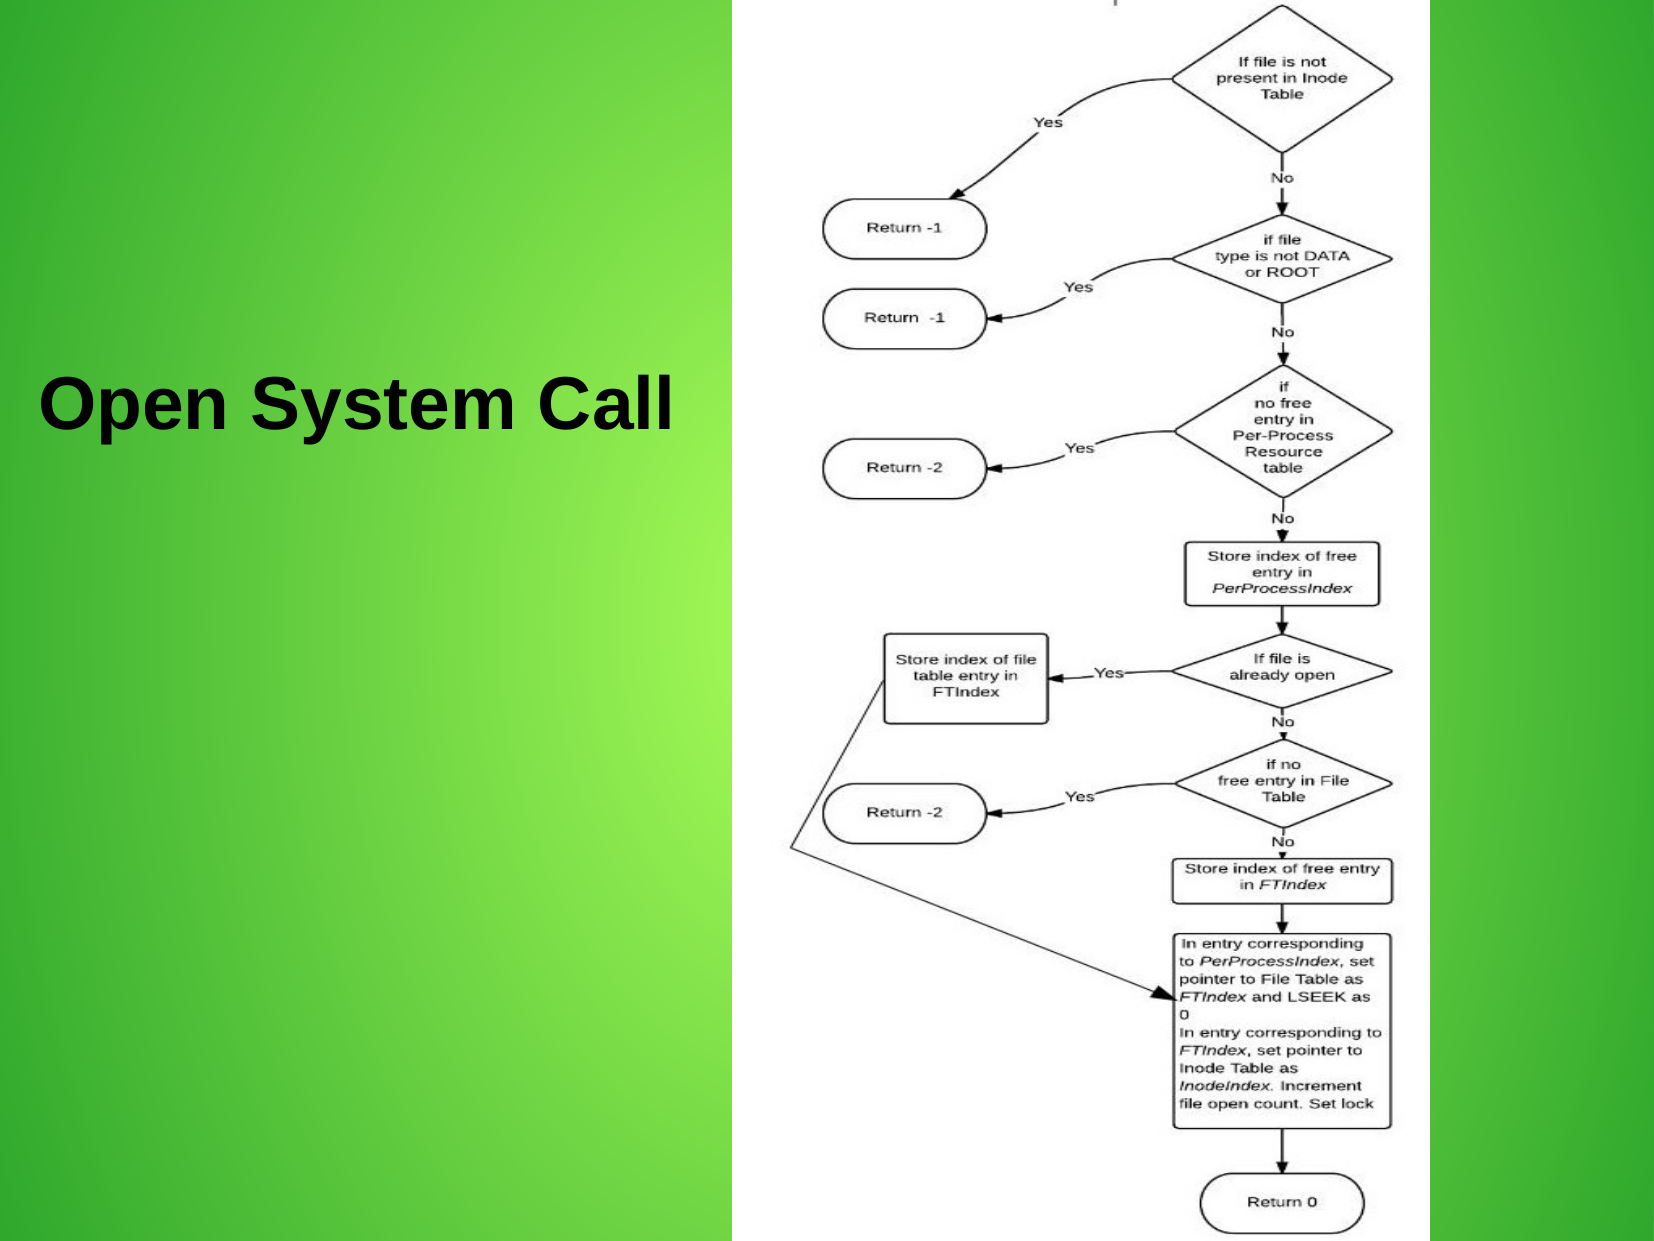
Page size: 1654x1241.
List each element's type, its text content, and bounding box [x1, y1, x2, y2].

text_box Open System Call [23, 354, 697, 454]
picture [732, 0, 1430, 1241]
